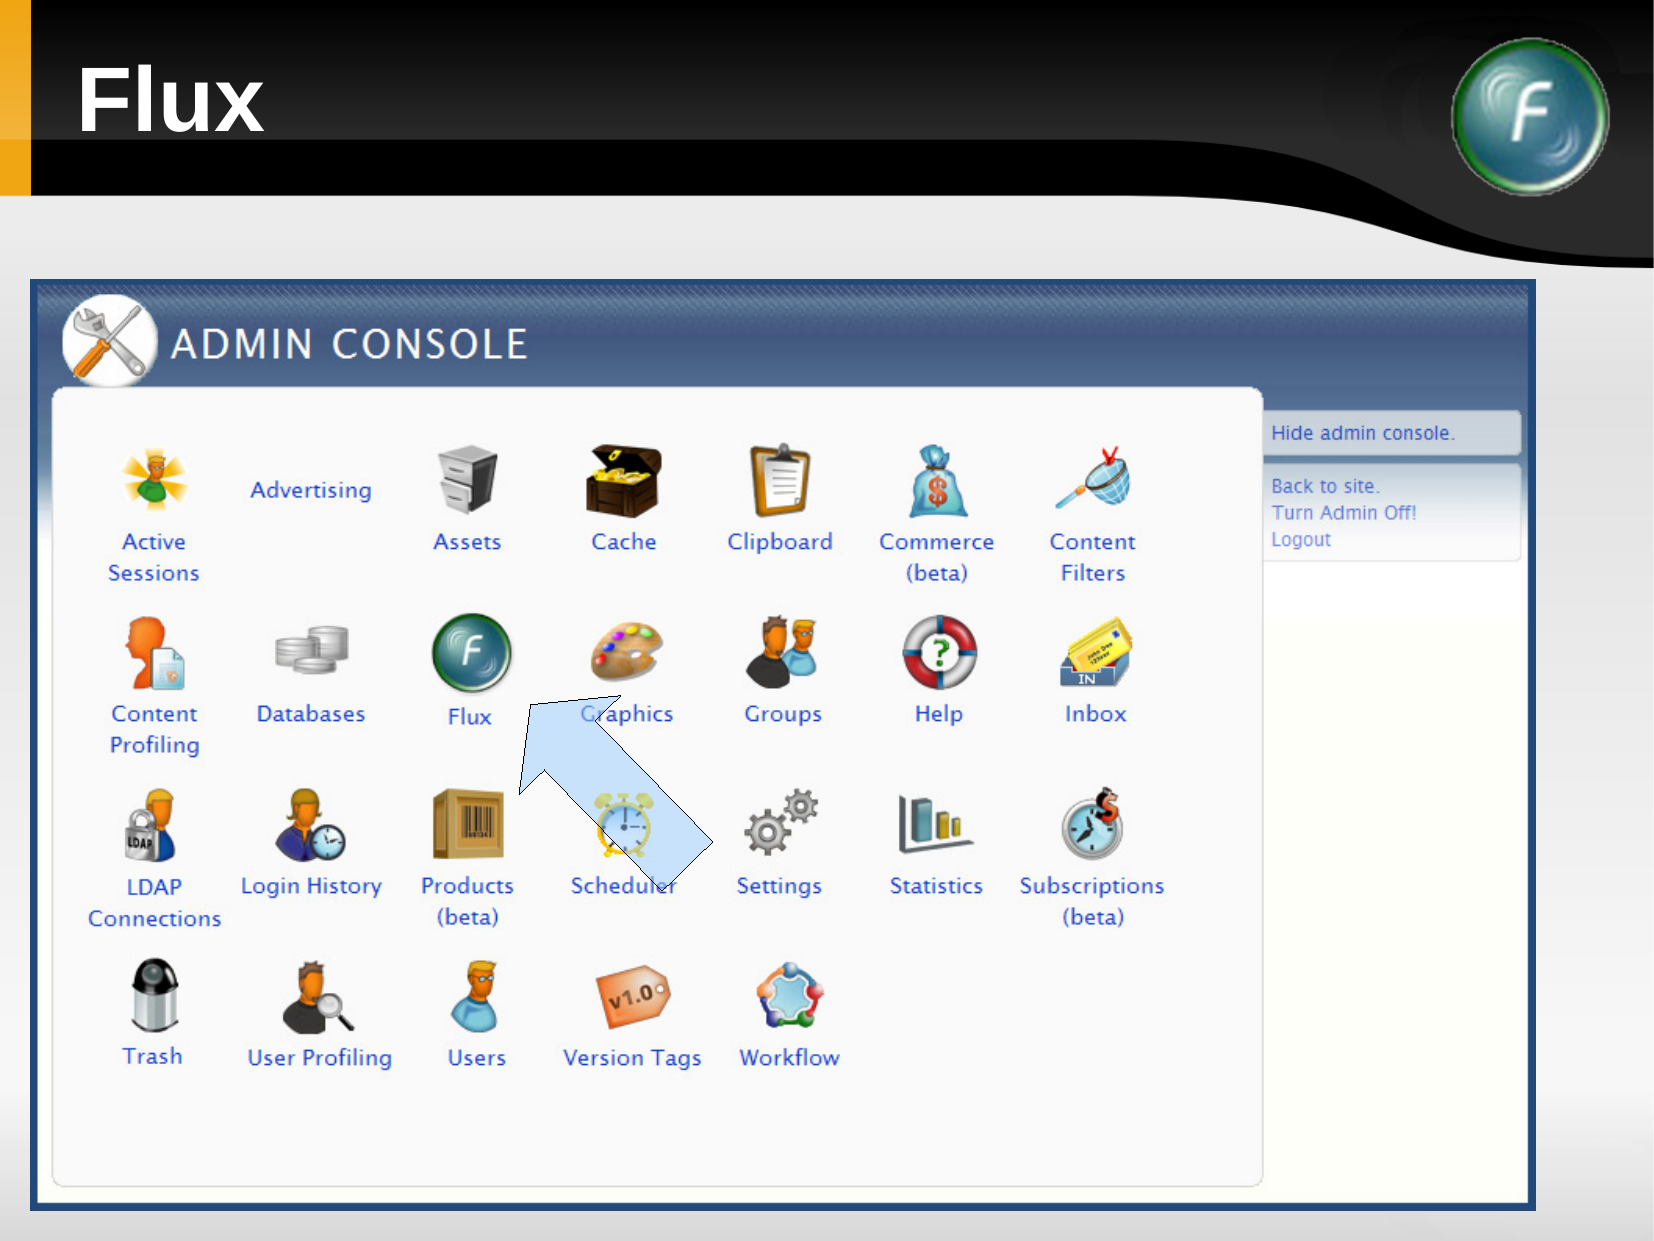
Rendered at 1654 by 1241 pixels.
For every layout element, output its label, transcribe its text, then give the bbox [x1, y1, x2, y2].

picture [0, 0, 1654, 1241]
text_box [519, 695, 713, 891]
title Flux [76, 7, 1565, 200]
